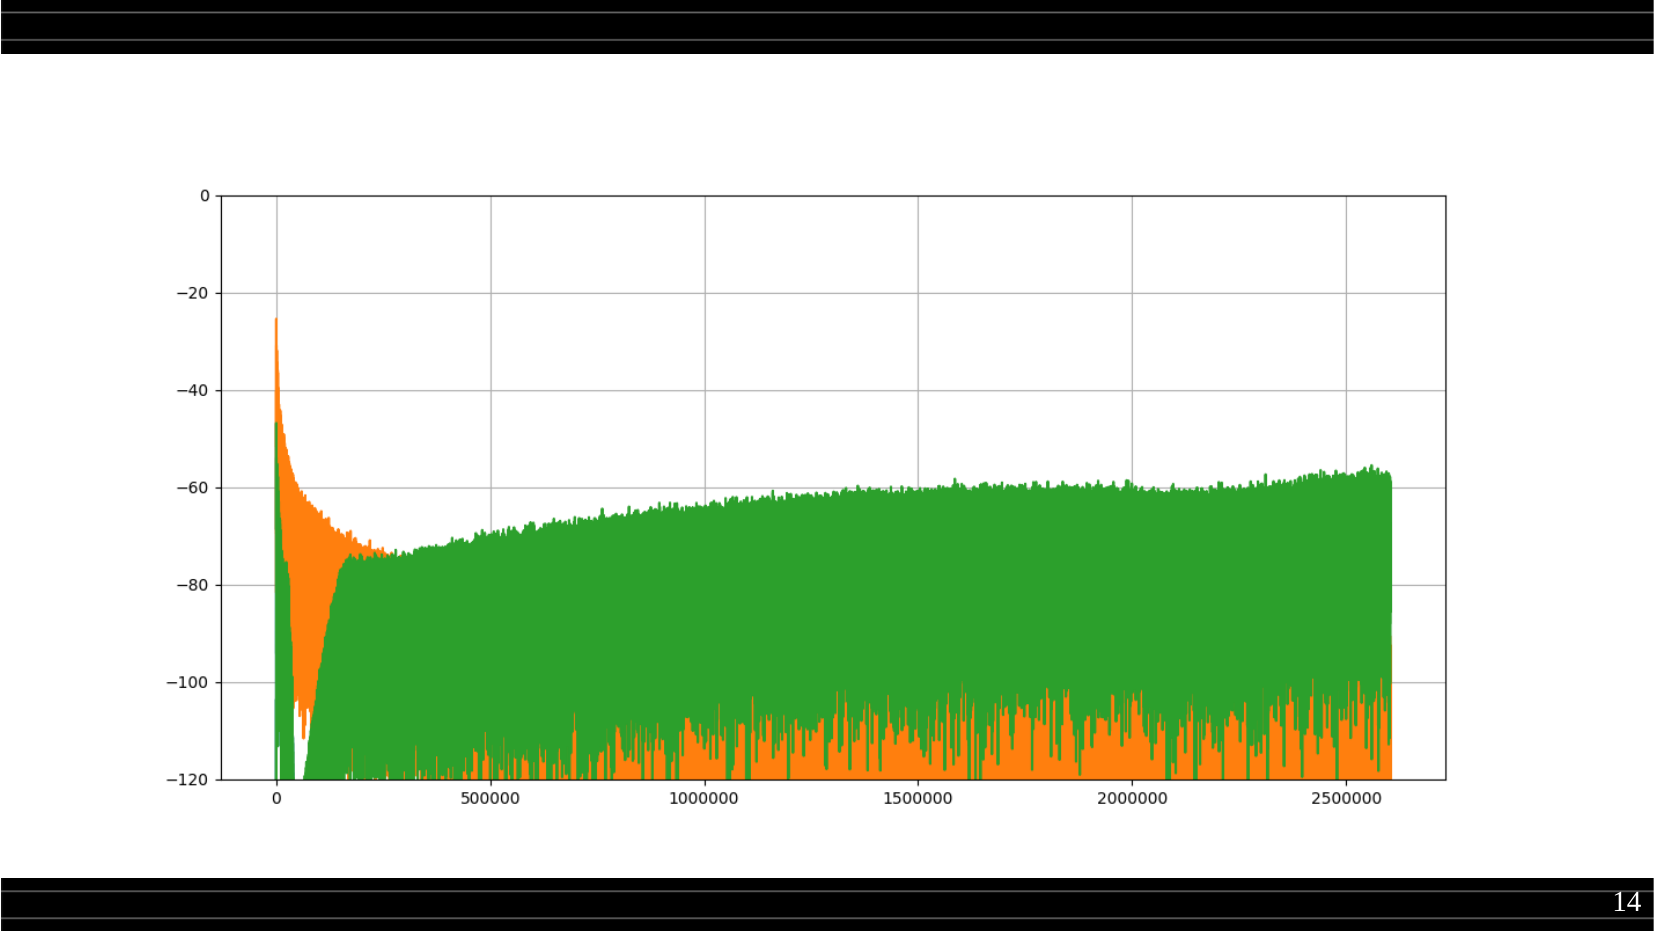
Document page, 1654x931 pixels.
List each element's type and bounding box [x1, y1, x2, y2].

picture [23, 104, 1604, 863]
picture [1, 878, 1654, 931]
picture [1, 0, 1654, 54]
